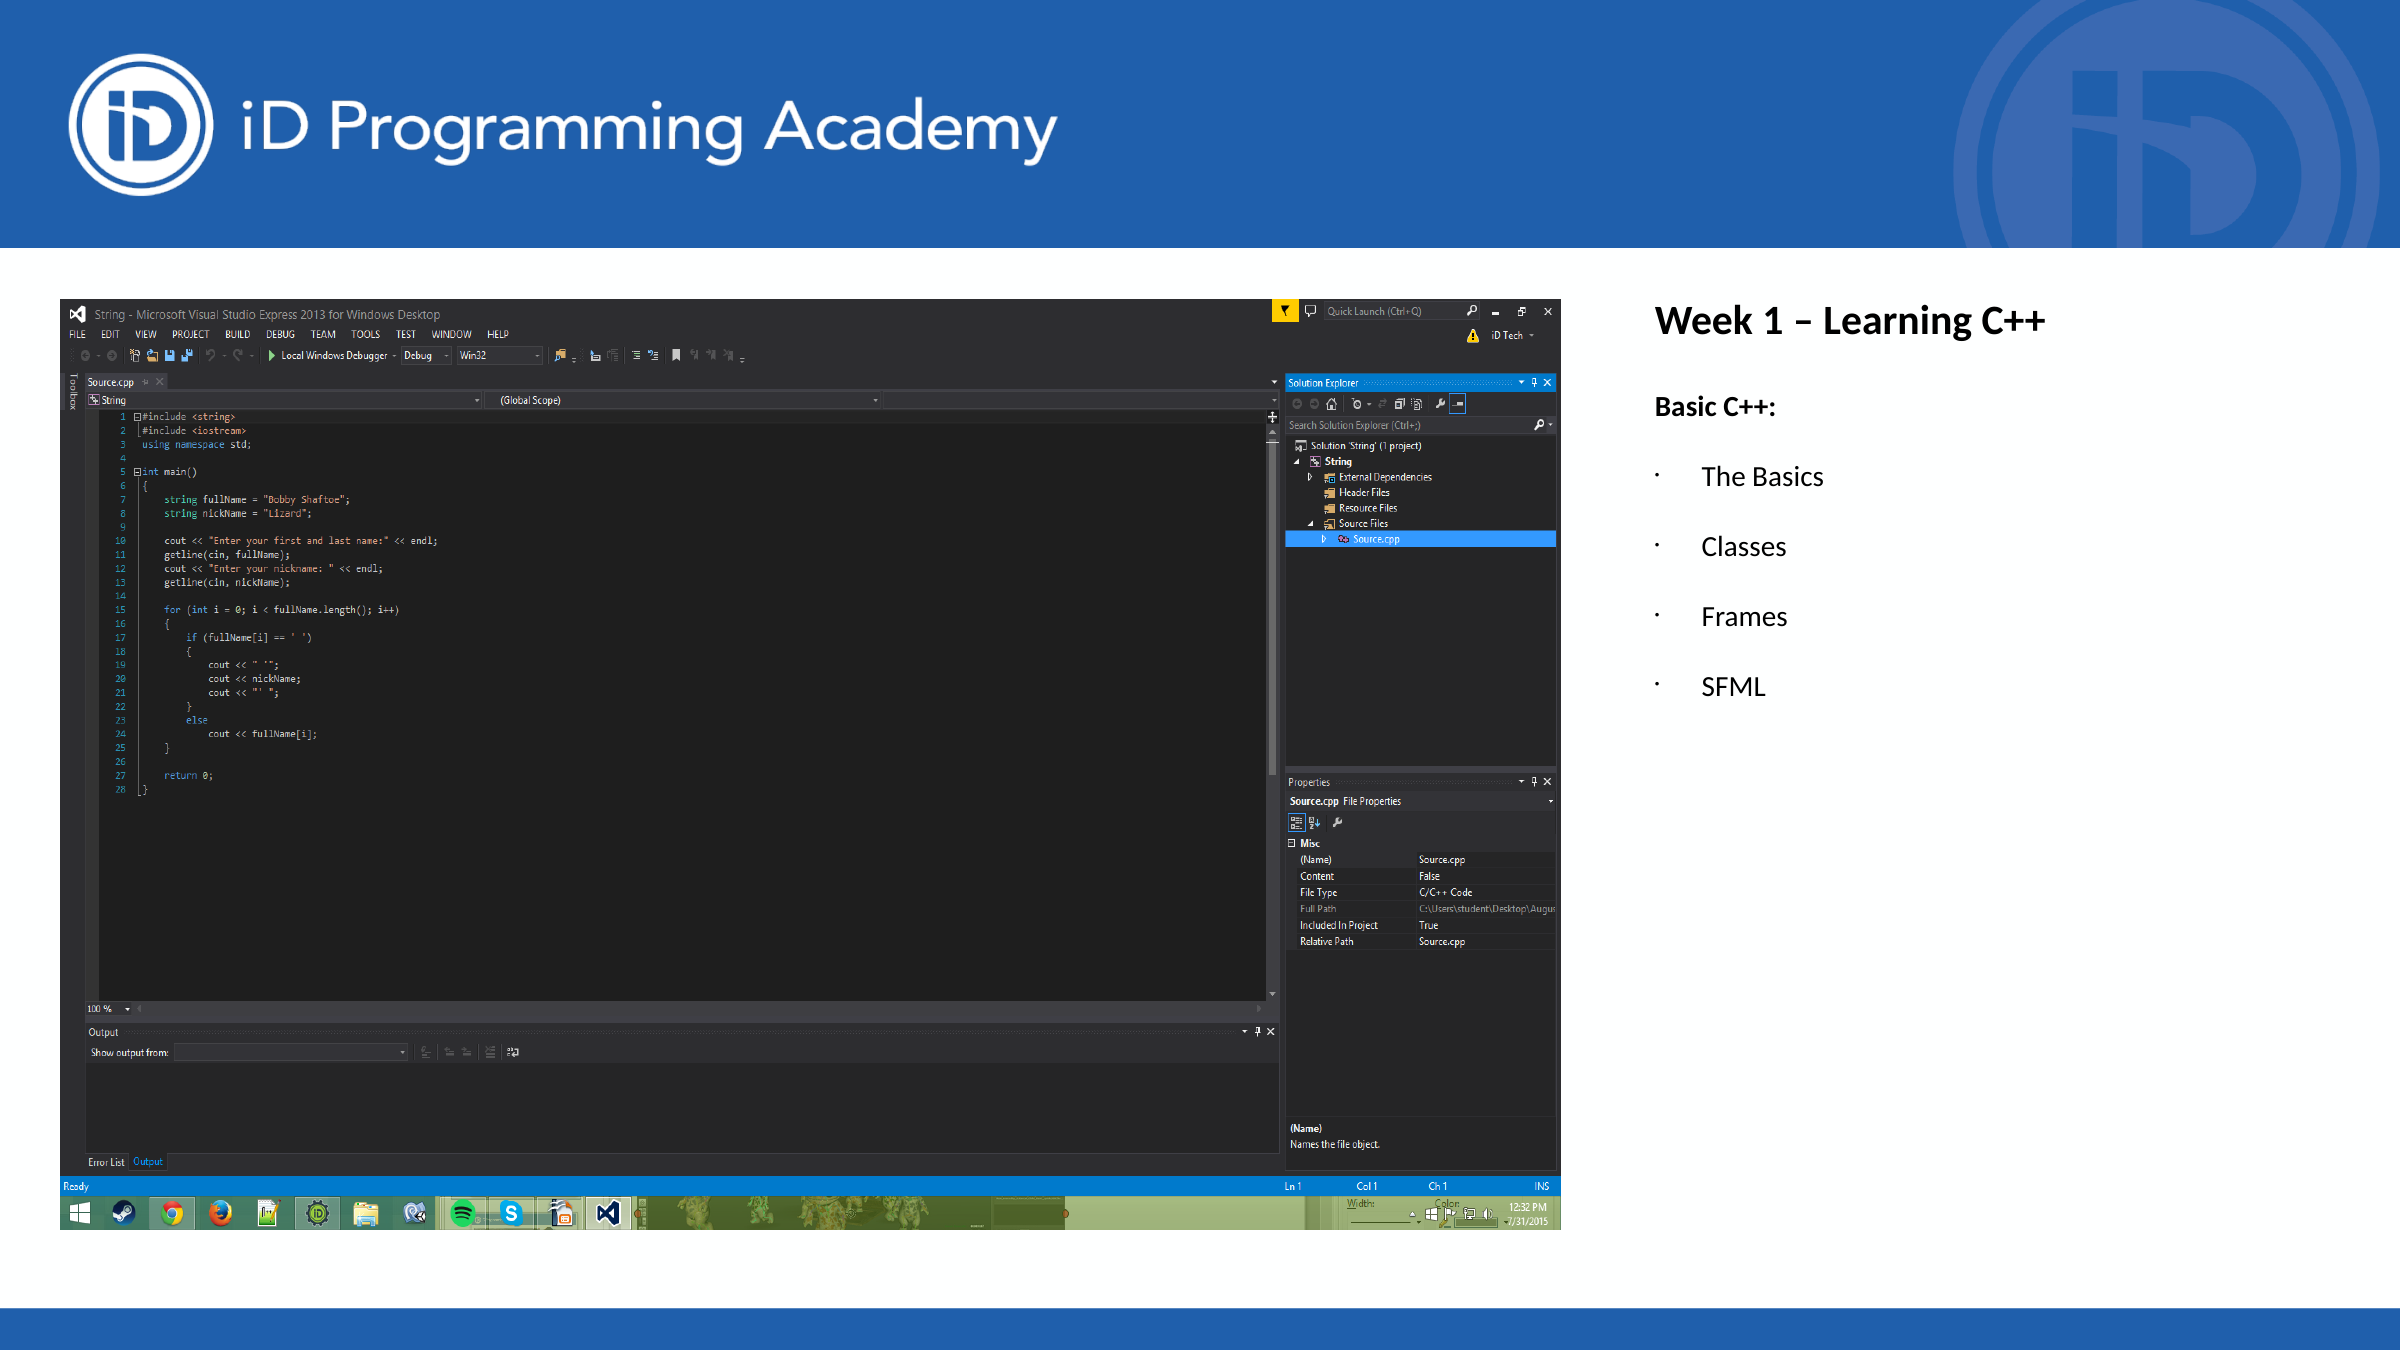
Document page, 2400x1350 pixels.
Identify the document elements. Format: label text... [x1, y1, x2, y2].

text_box Week 1 – Learning C++ Basic C++: The Basics Classes Frames SFML [1640, 285, 2360, 745]
picture [0, 0, 2400, 1350]
